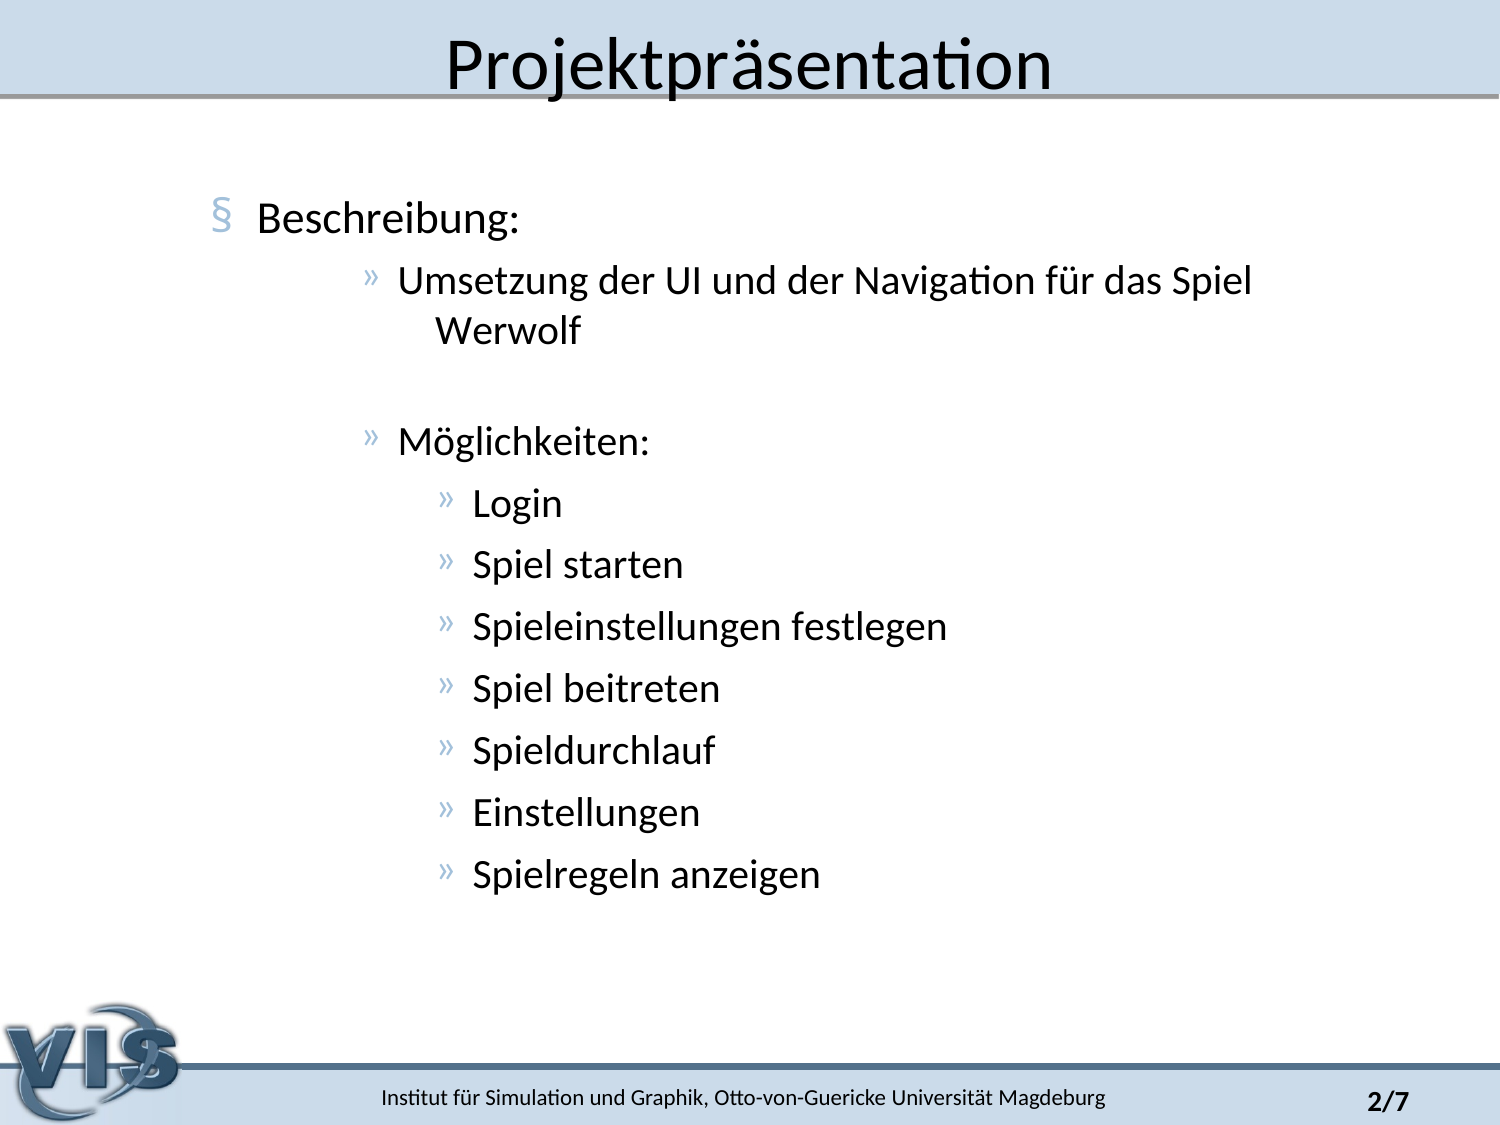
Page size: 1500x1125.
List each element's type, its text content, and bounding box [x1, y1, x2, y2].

picture [0, 1000, 182, 1125]
title Projektpräsentation [0, 7, 1500, 83]
list Beschreibung: Umsetzung der UI und der Navigation für das Spiel Werwolf Möglichkeiten: Login Spiel starten Spieleinstellungen festlegen Spiel beitreten Spieldurchlauf Einstellungen Spielregeln anzeigen [45, 179, 1404, 996]
